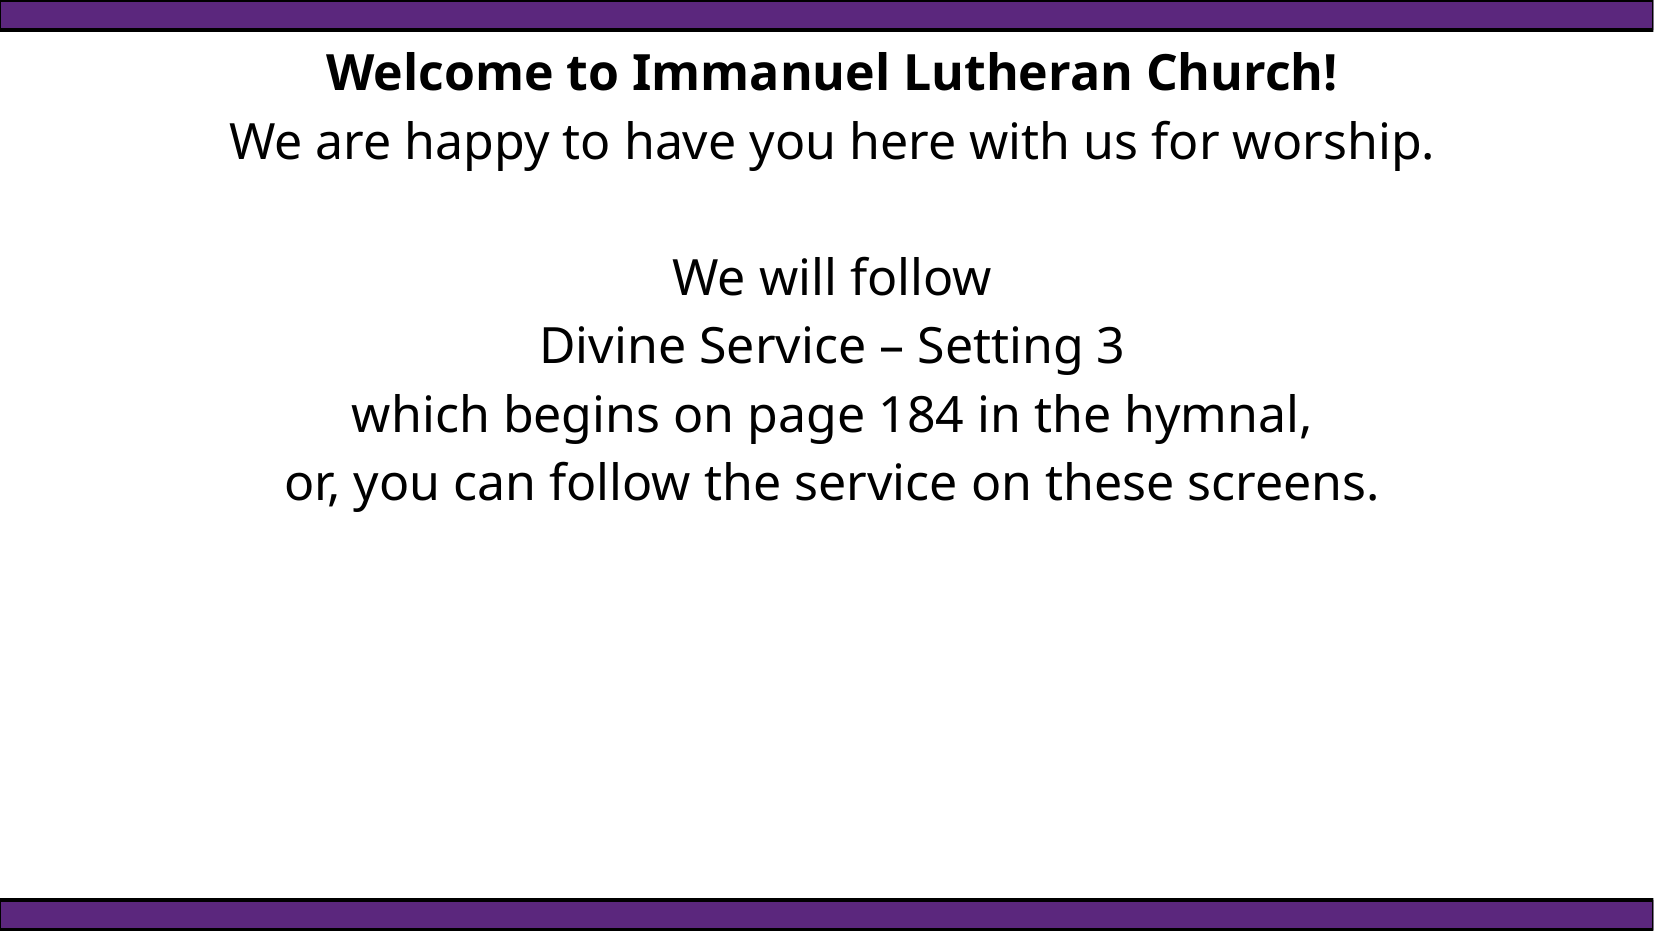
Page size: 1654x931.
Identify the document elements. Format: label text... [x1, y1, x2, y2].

text_box [0, 0, 1654, 31]
text_box [0, 900, 1654, 931]
text_box Welcome to Immanuel Lutheran Church! We are happy to have you here with us for worship. We will follow Divine Service – Setting 3 which begins on page 184 in the hymnal, or, you can follow the service on these screens. [105, 30, 1561, 511]
